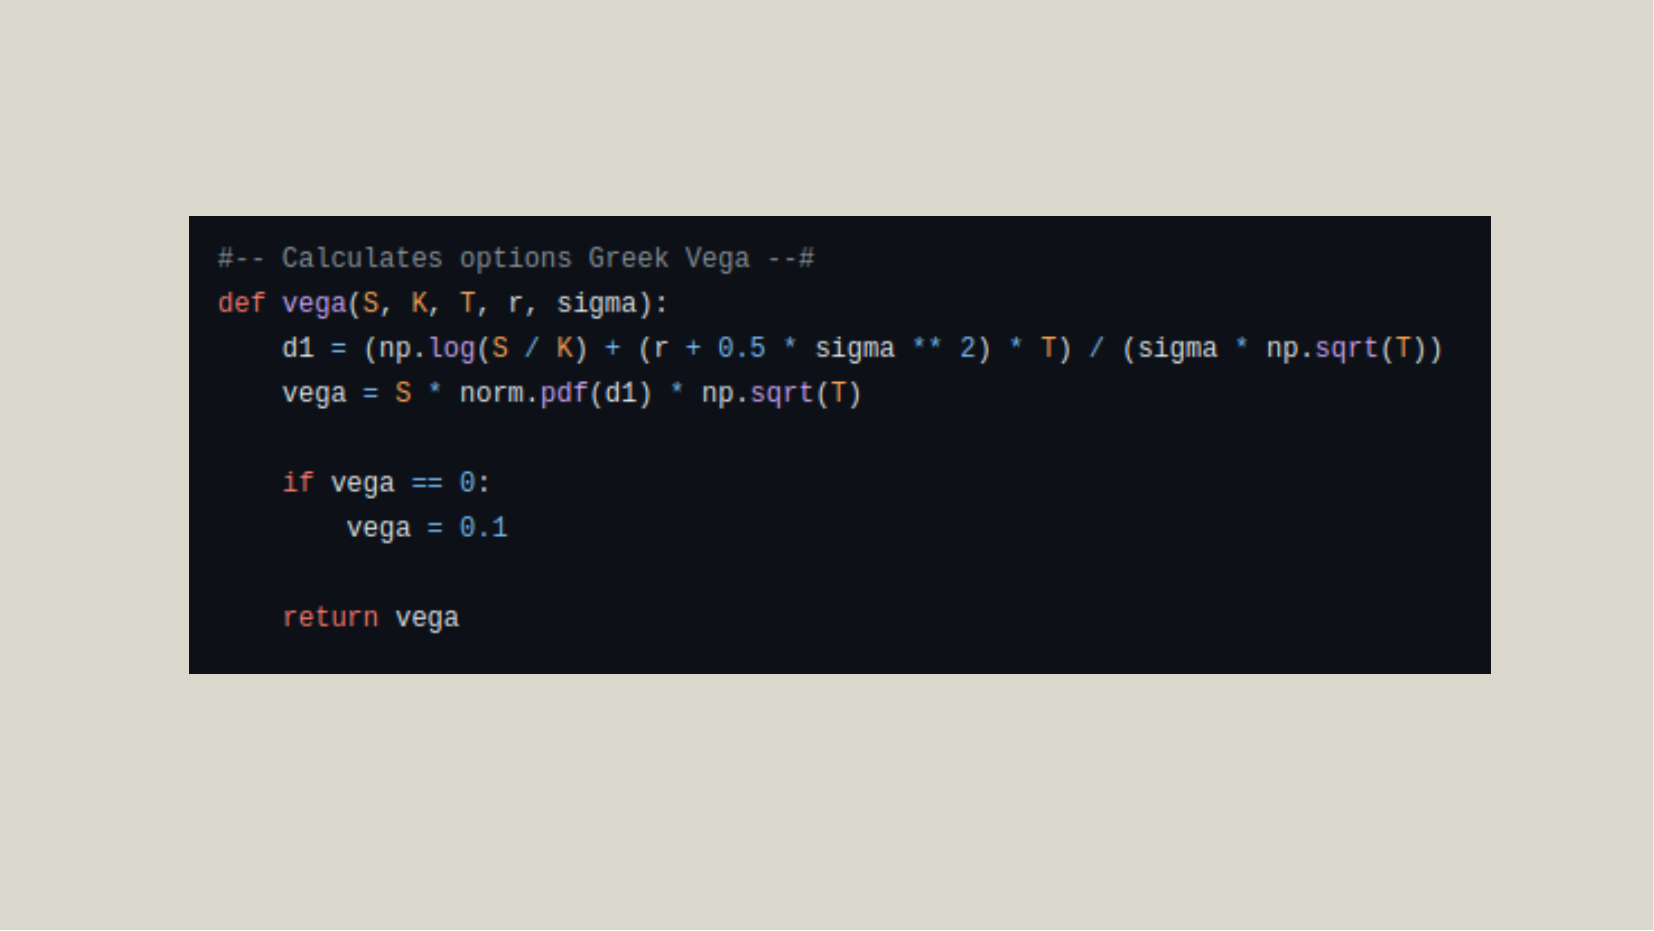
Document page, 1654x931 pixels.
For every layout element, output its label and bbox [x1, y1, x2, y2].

picture [189, 216, 1491, 674]
